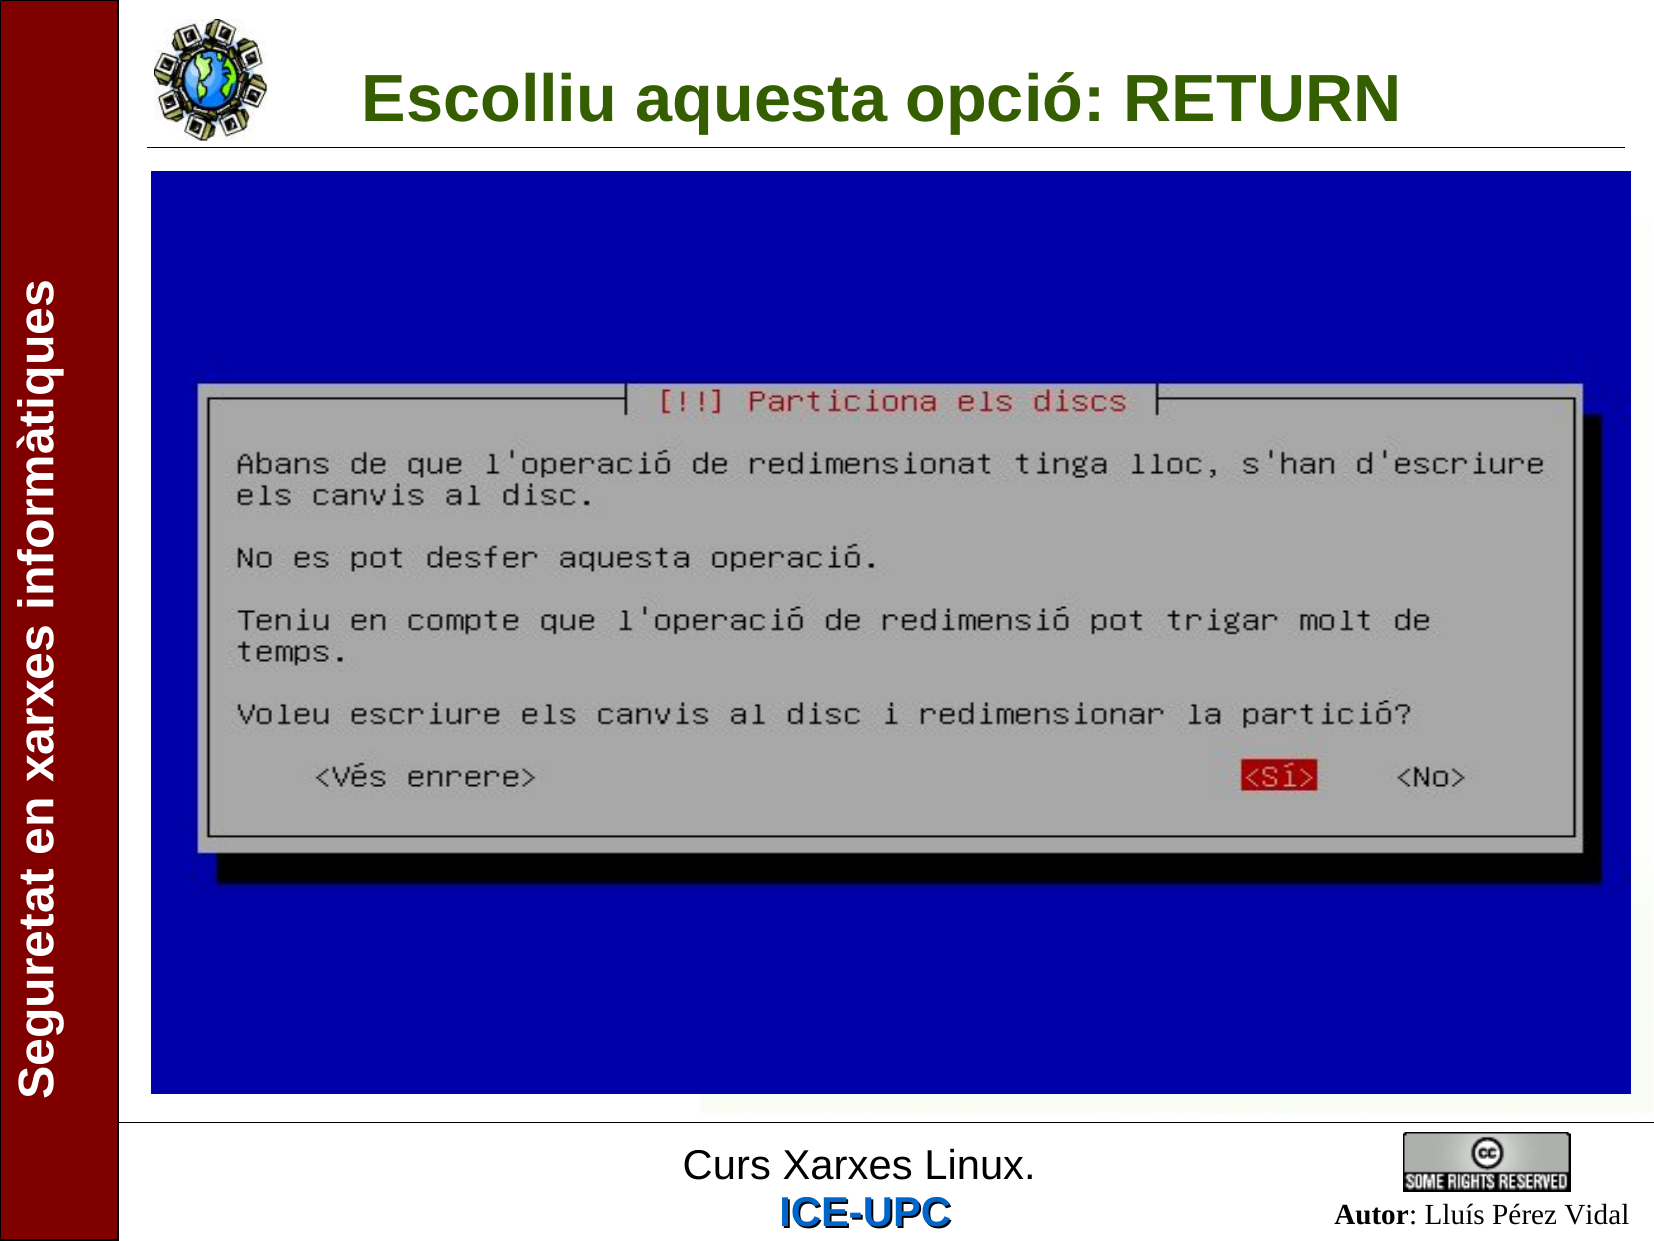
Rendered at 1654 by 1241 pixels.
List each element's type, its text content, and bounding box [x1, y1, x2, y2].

picture [154, 19, 268, 49]
picture [1403, 1132, 1571, 1192]
list Croquis d'arquitectura mostrant les 3 zones [141, 242, 151, 1093]
picture [151, 171, 1654, 1113]
title Escolliu aquesta opció: RETURN [129, 49, 1619, 148]
